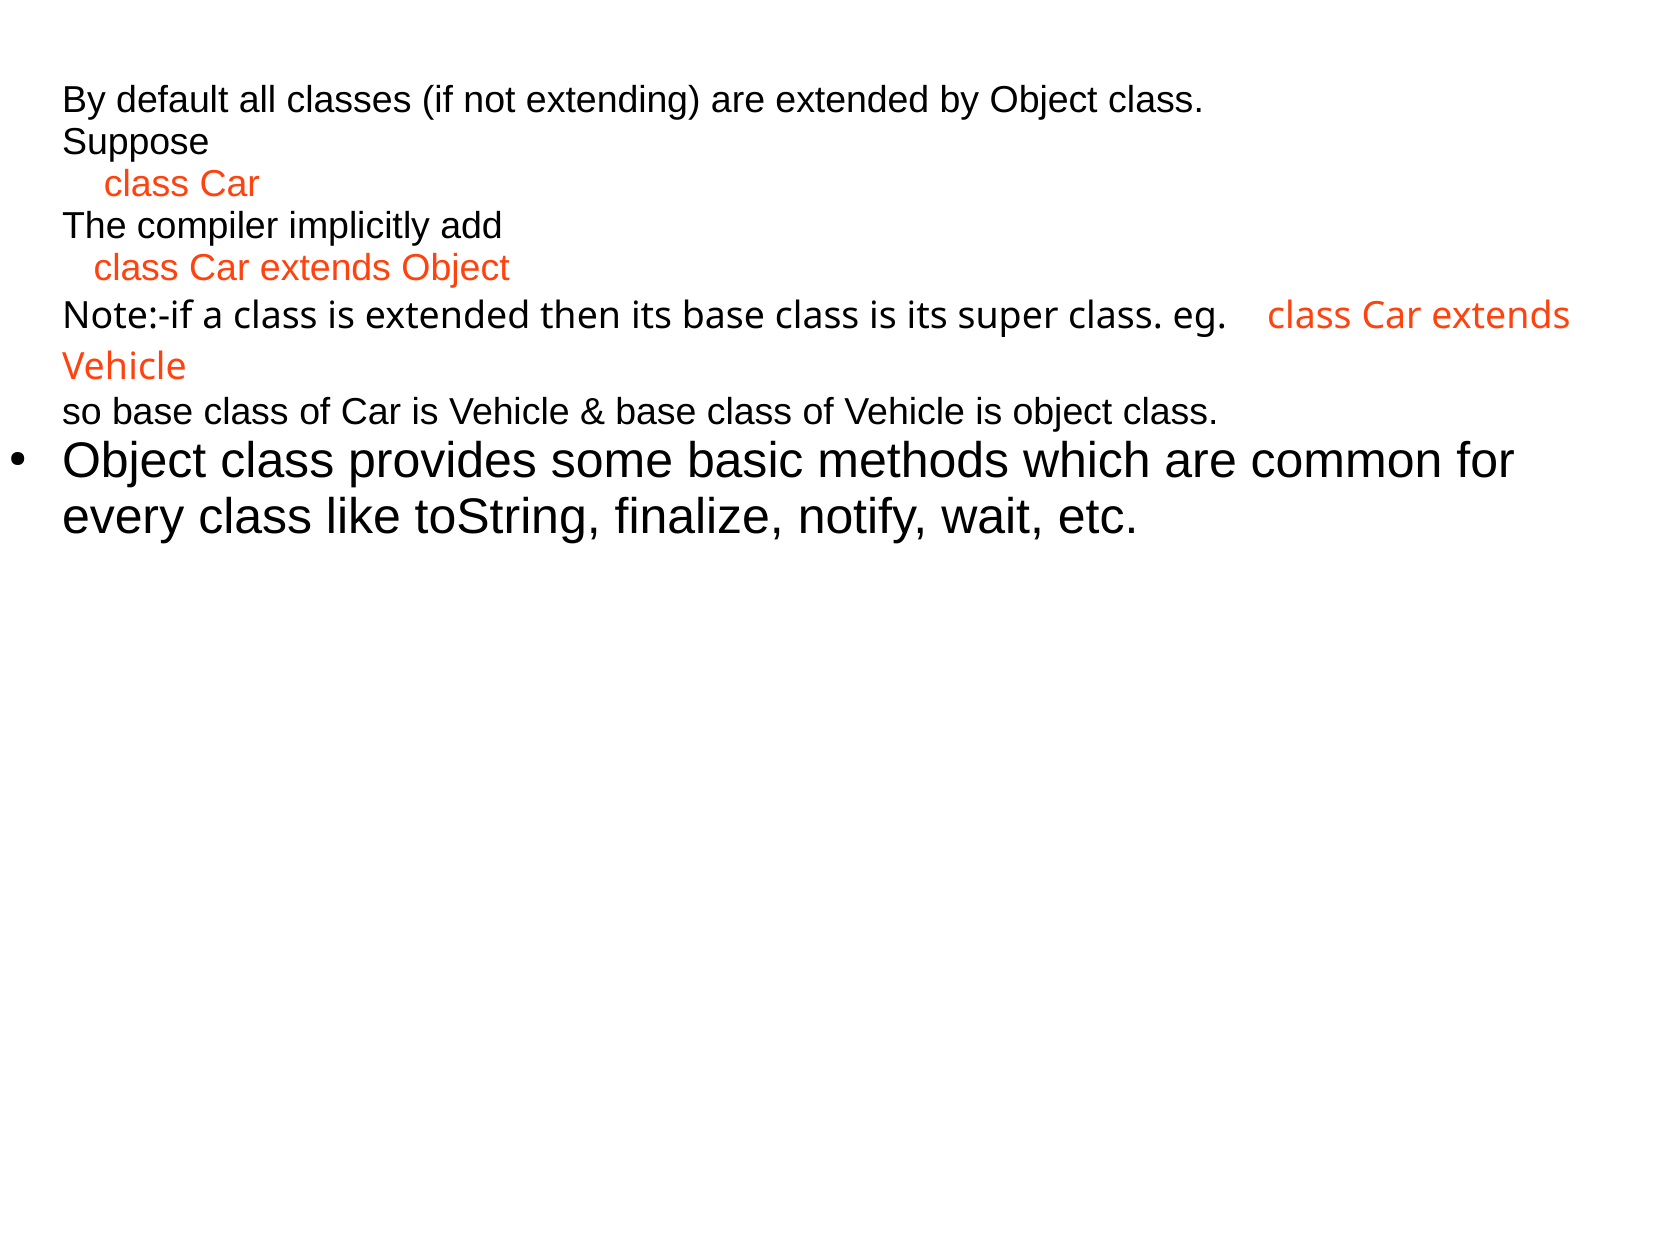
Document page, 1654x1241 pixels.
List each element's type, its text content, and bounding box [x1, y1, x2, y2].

text_box By default all classes (if not extending) are extended by Object class. Suppose class Car The compiler implicitly add class Car extends Object Note:-if a class is extended then its base class is its super class. eg. class Car extends Vehicle so base class of Car is Vehicle & base class of Vehicle is object class. Object class provides some basic methods which are common for every class like toString, finalize, notify, wait, etc. [0, 70, 1650, 1227]
